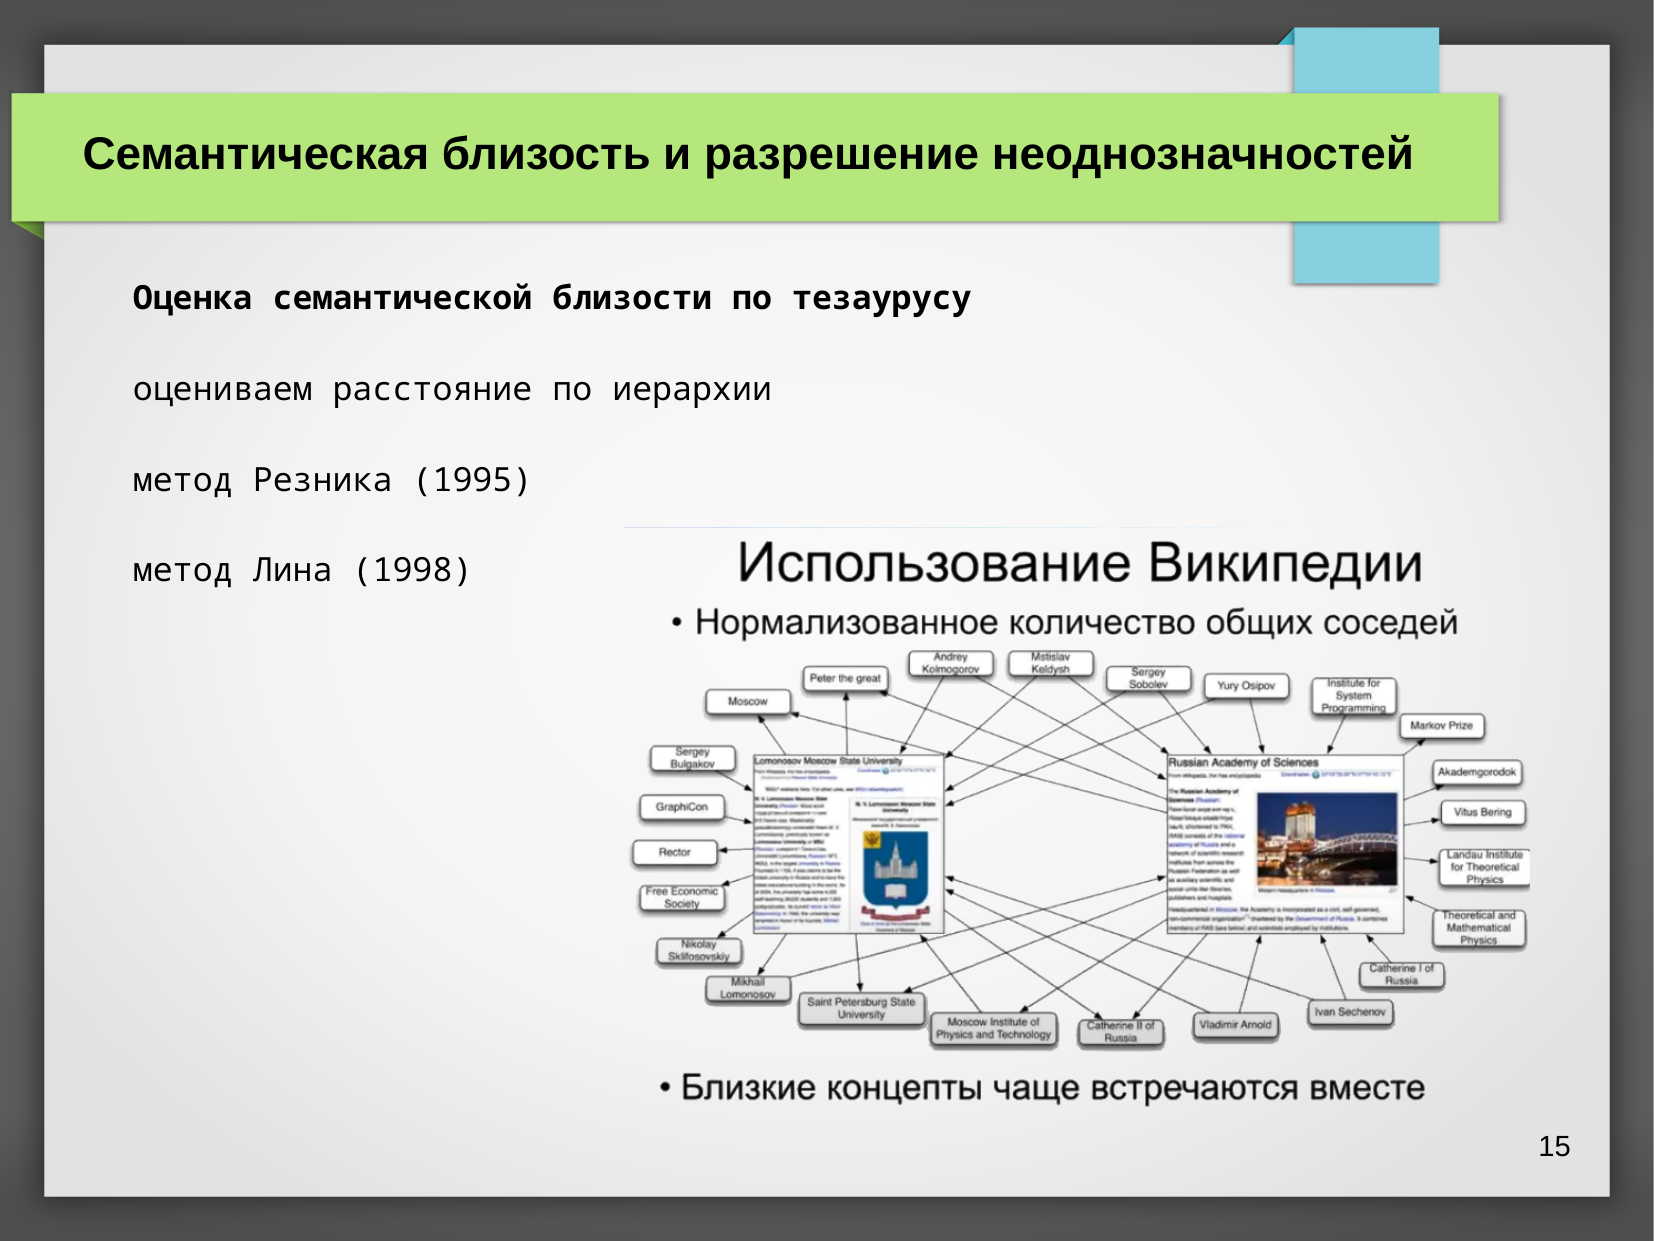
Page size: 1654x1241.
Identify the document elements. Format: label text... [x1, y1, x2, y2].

text_box Оценка семантической близости по тезаурусу оцениваем расстояние по иерархии метод Резника (1995) метод Лина (1998) [118, 267, 1052, 567]
title Семантическая близость и разрешение неоднозначностей [82, 121, 1489, 187]
picture [0, 0, 1654, 1241]
